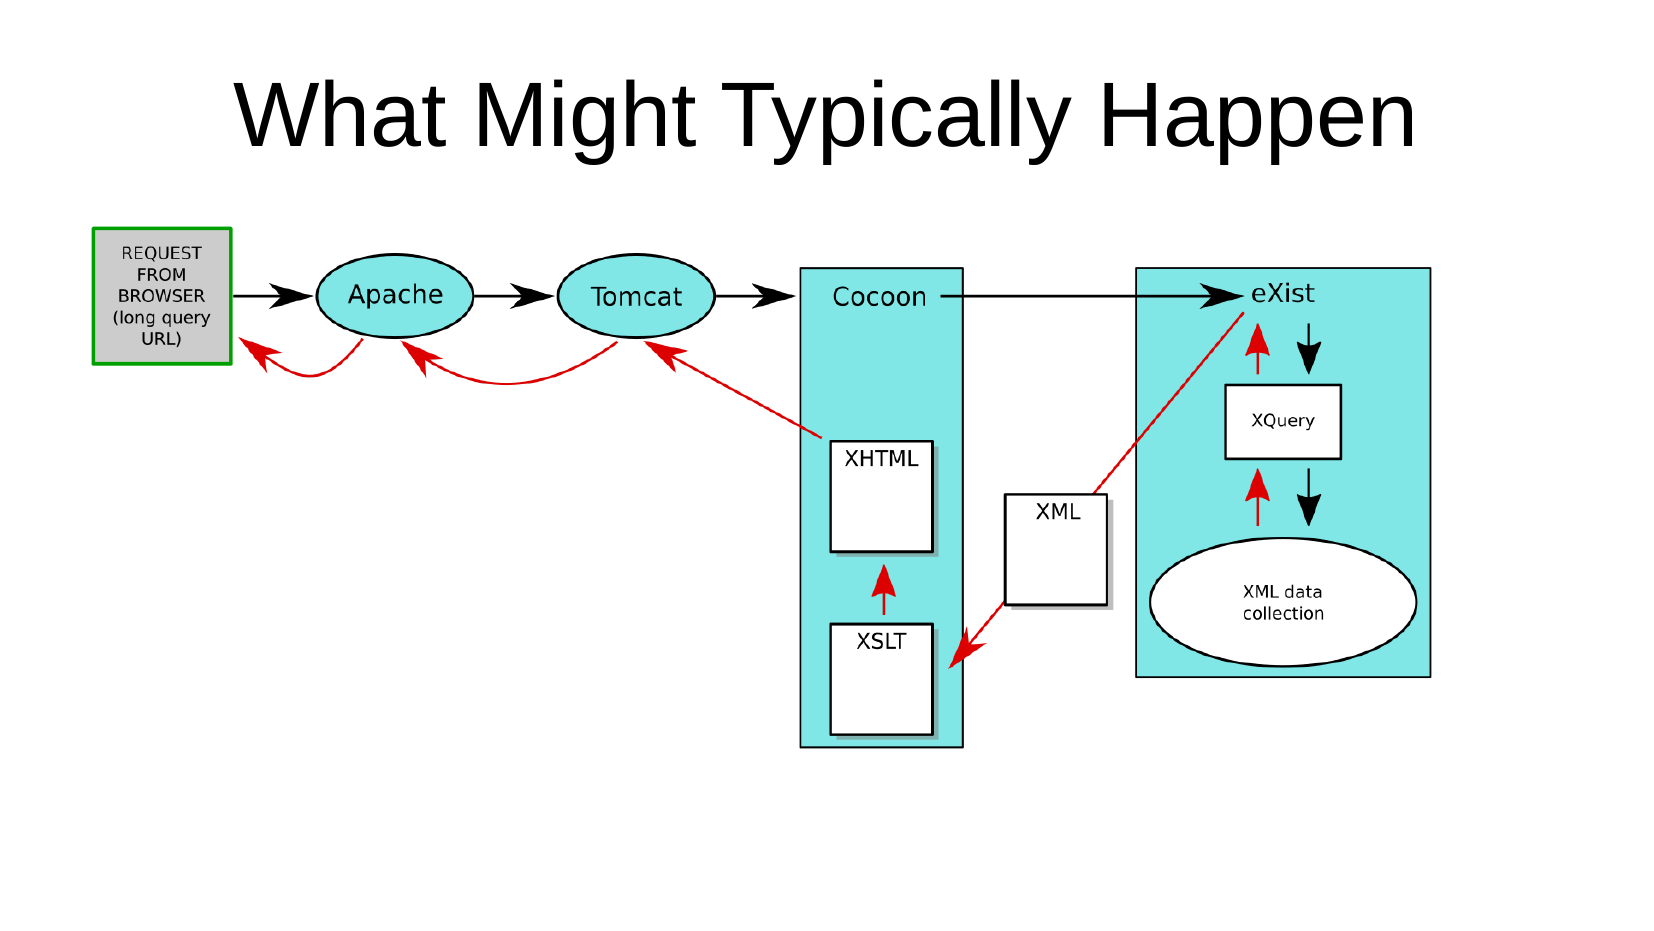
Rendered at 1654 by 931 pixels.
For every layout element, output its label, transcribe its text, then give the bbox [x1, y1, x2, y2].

picture [82, 217, 1440, 758]
title What Might Typically Happen [82, 37, 1571, 193]
